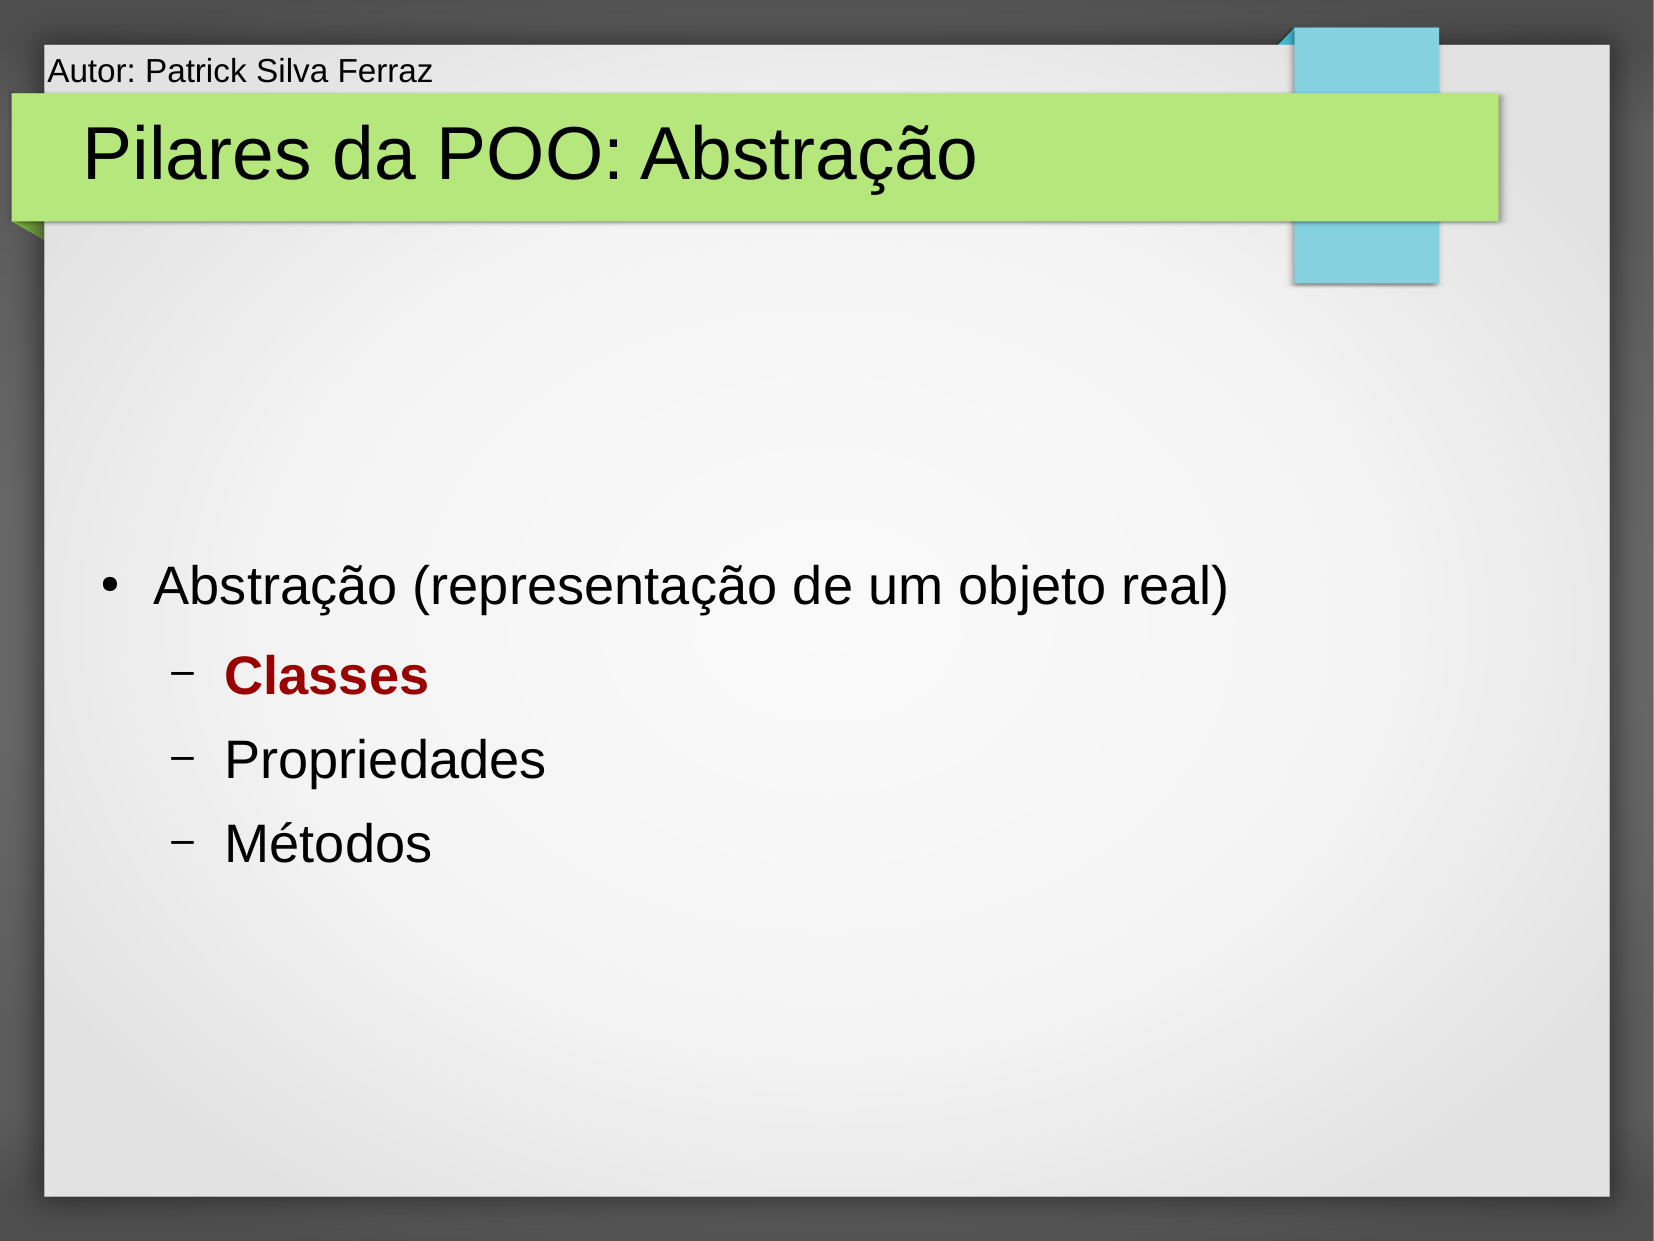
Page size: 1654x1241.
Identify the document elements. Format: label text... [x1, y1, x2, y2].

text_box Autor: Patrick Silva Ferraz [47, 47, 876, 95]
picture [0, 0, 1654, 1241]
list Abstração (representação de um objeto real) Classes Propriedades Métodos [82, 295, 1571, 1134]
title Pilares da POO: Abstração [82, 94, 1264, 213]
